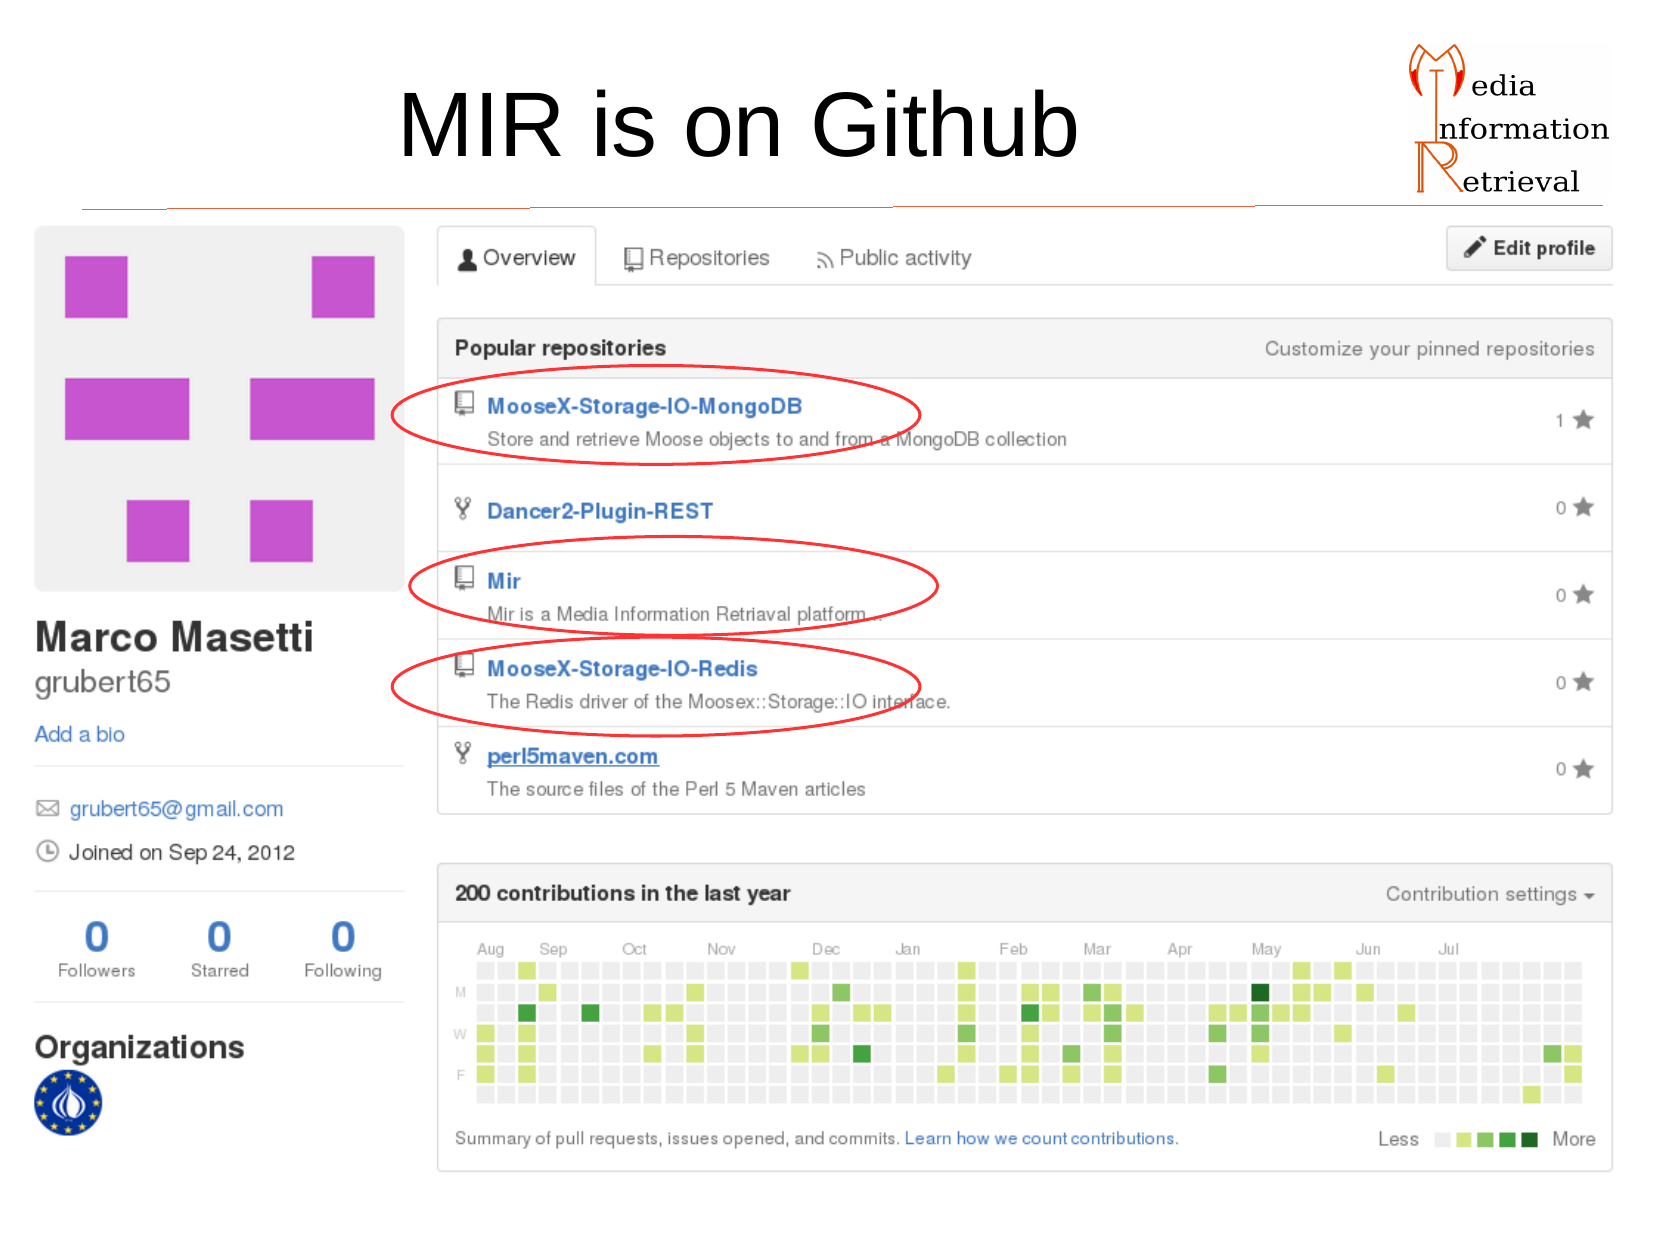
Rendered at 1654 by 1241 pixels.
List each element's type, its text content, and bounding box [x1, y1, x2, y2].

title MIR is on Github [82, 45, 1397, 204]
picture [1409, 43, 1610, 198]
picture [30, 223, 1622, 1178]
